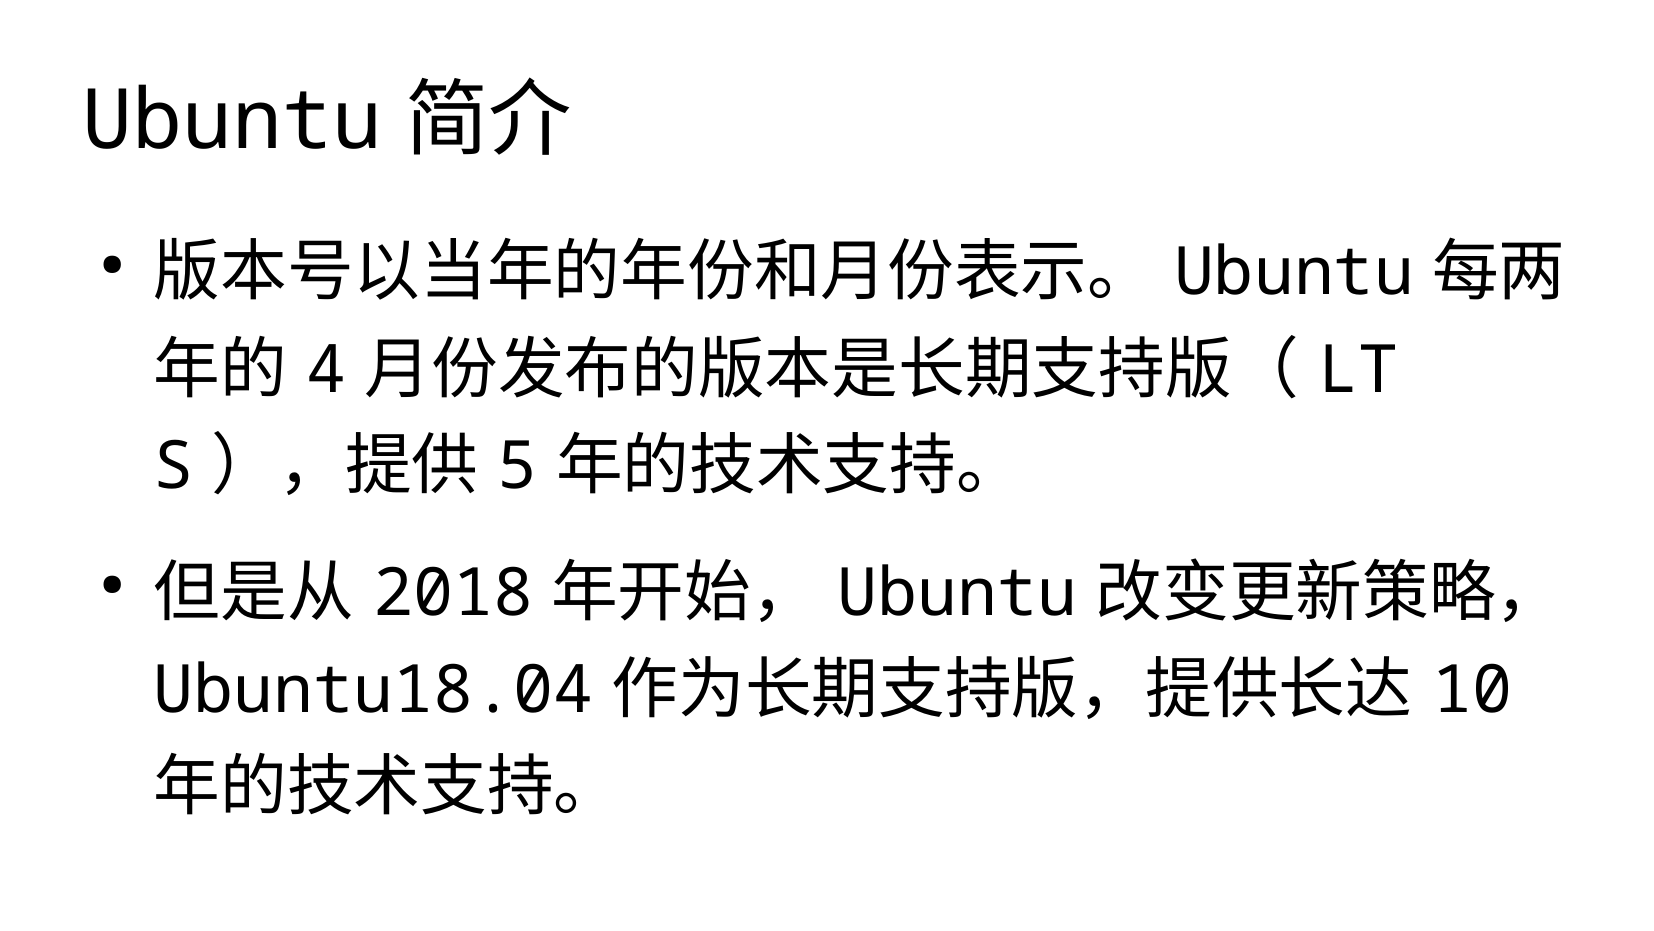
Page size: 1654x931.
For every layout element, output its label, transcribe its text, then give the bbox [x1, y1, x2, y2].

list 版本号以当年的年份和月份表示。Ubuntu每两年的4月份发布的版本是长期支持版（LTS），提供5年的技术支持。 但是从2018年开始，Ubuntu改变更新策略，Ubuntu18.04作为长期支持版，提供长达10年的技术支持。 [82, 217, 1571, 875]
title Ubuntu简介 [82, 37, 1571, 189]
